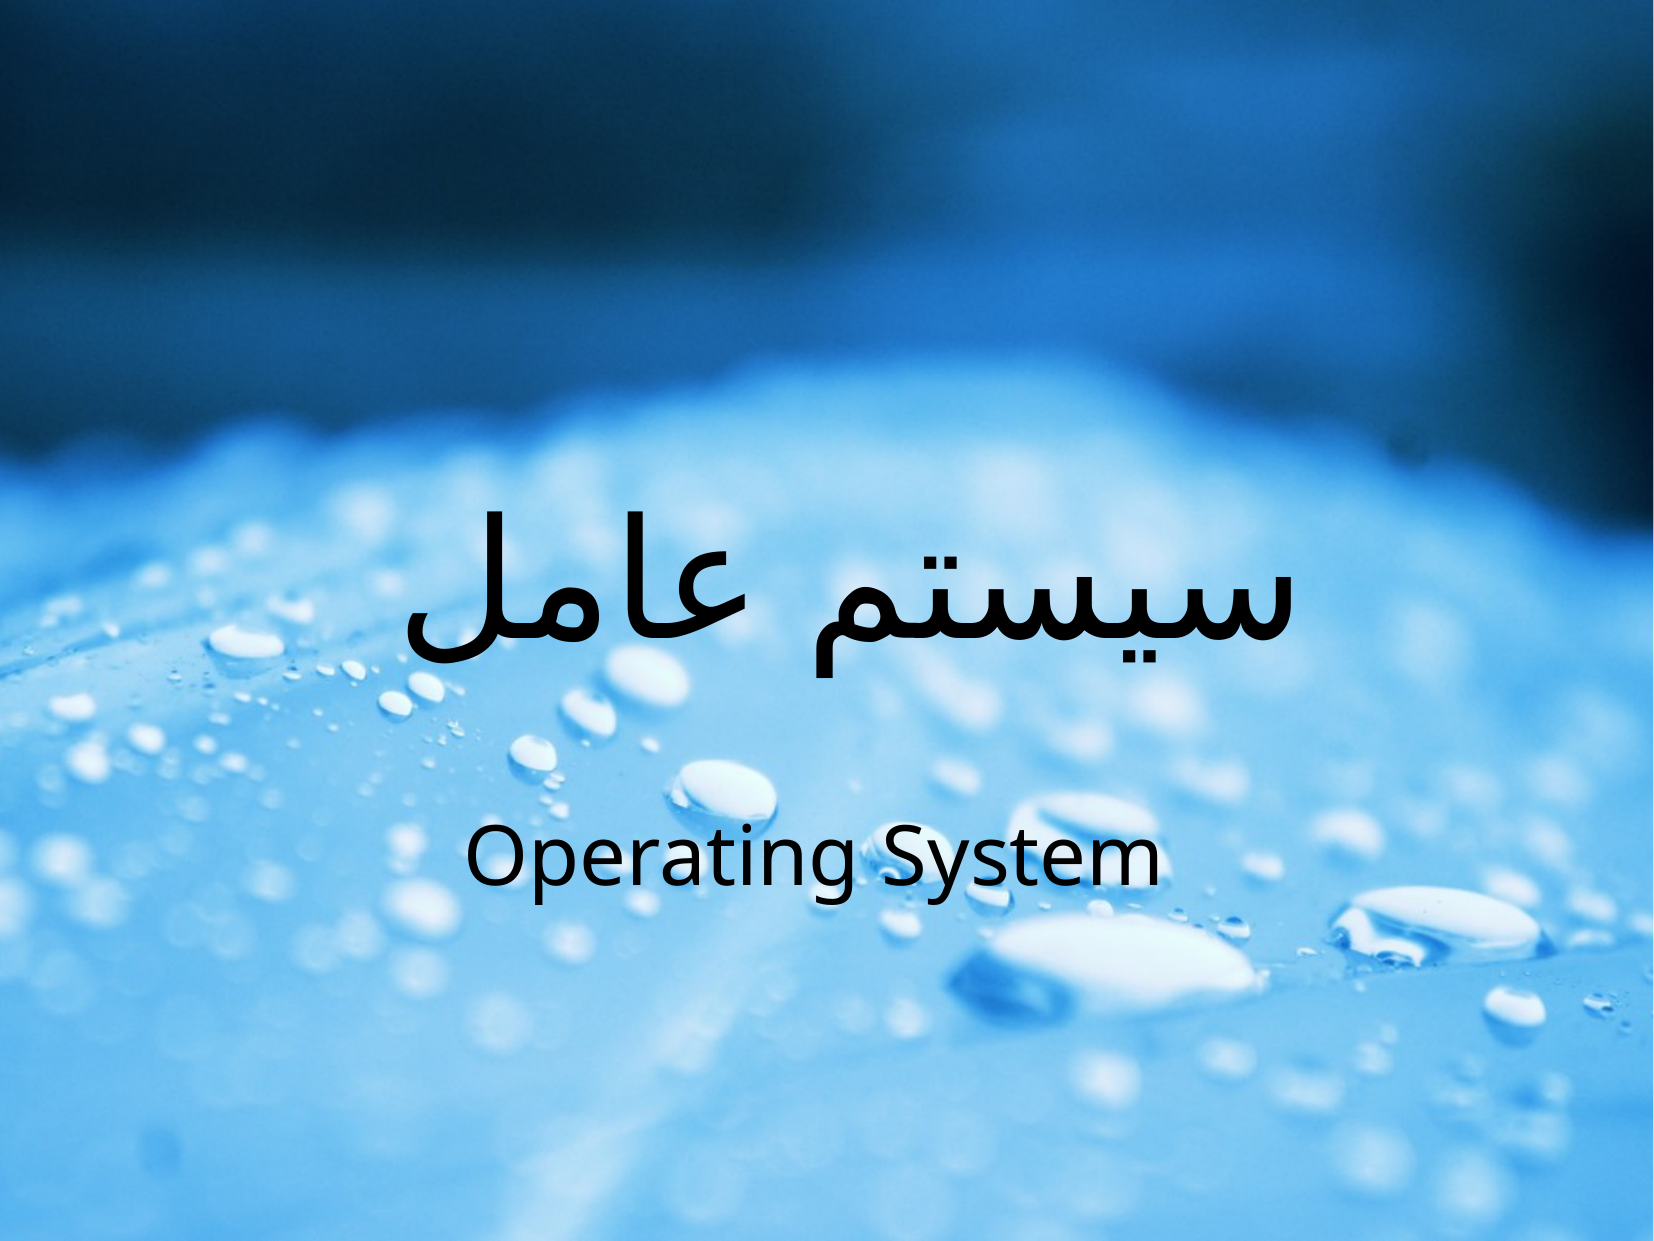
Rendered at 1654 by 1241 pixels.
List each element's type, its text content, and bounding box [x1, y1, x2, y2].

title سیستم عامل [107, 484, 1596, 712]
subtitle Operating System [70, 738, 1559, 969]
picture [0, 0, 1654, 1241]
